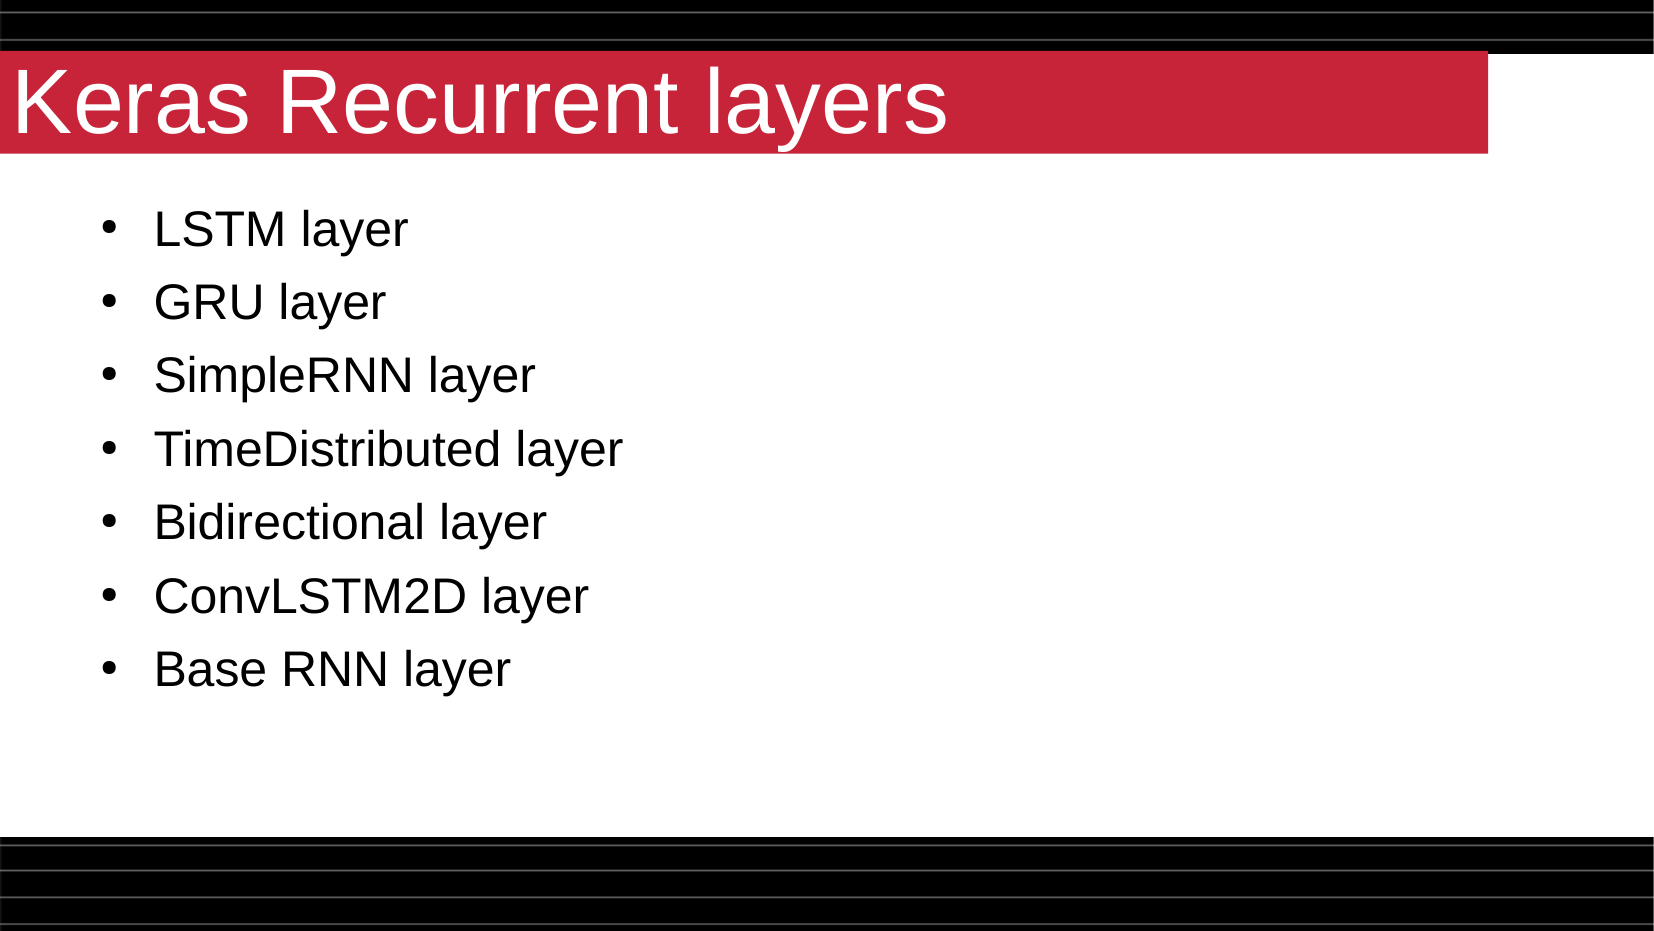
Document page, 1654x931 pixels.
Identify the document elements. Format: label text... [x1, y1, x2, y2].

picture [0, 0, 1654, 54]
list LSTM layer GRU layer SimpleRNN layer TimeDistributed layer Bidirectional layer ConvLSTM2D layer Base RNN layer [82, 200, 1441, 768]
title Keras Recurrent layers [0, 50, 1489, 154]
picture [0, 837, 1654, 931]
